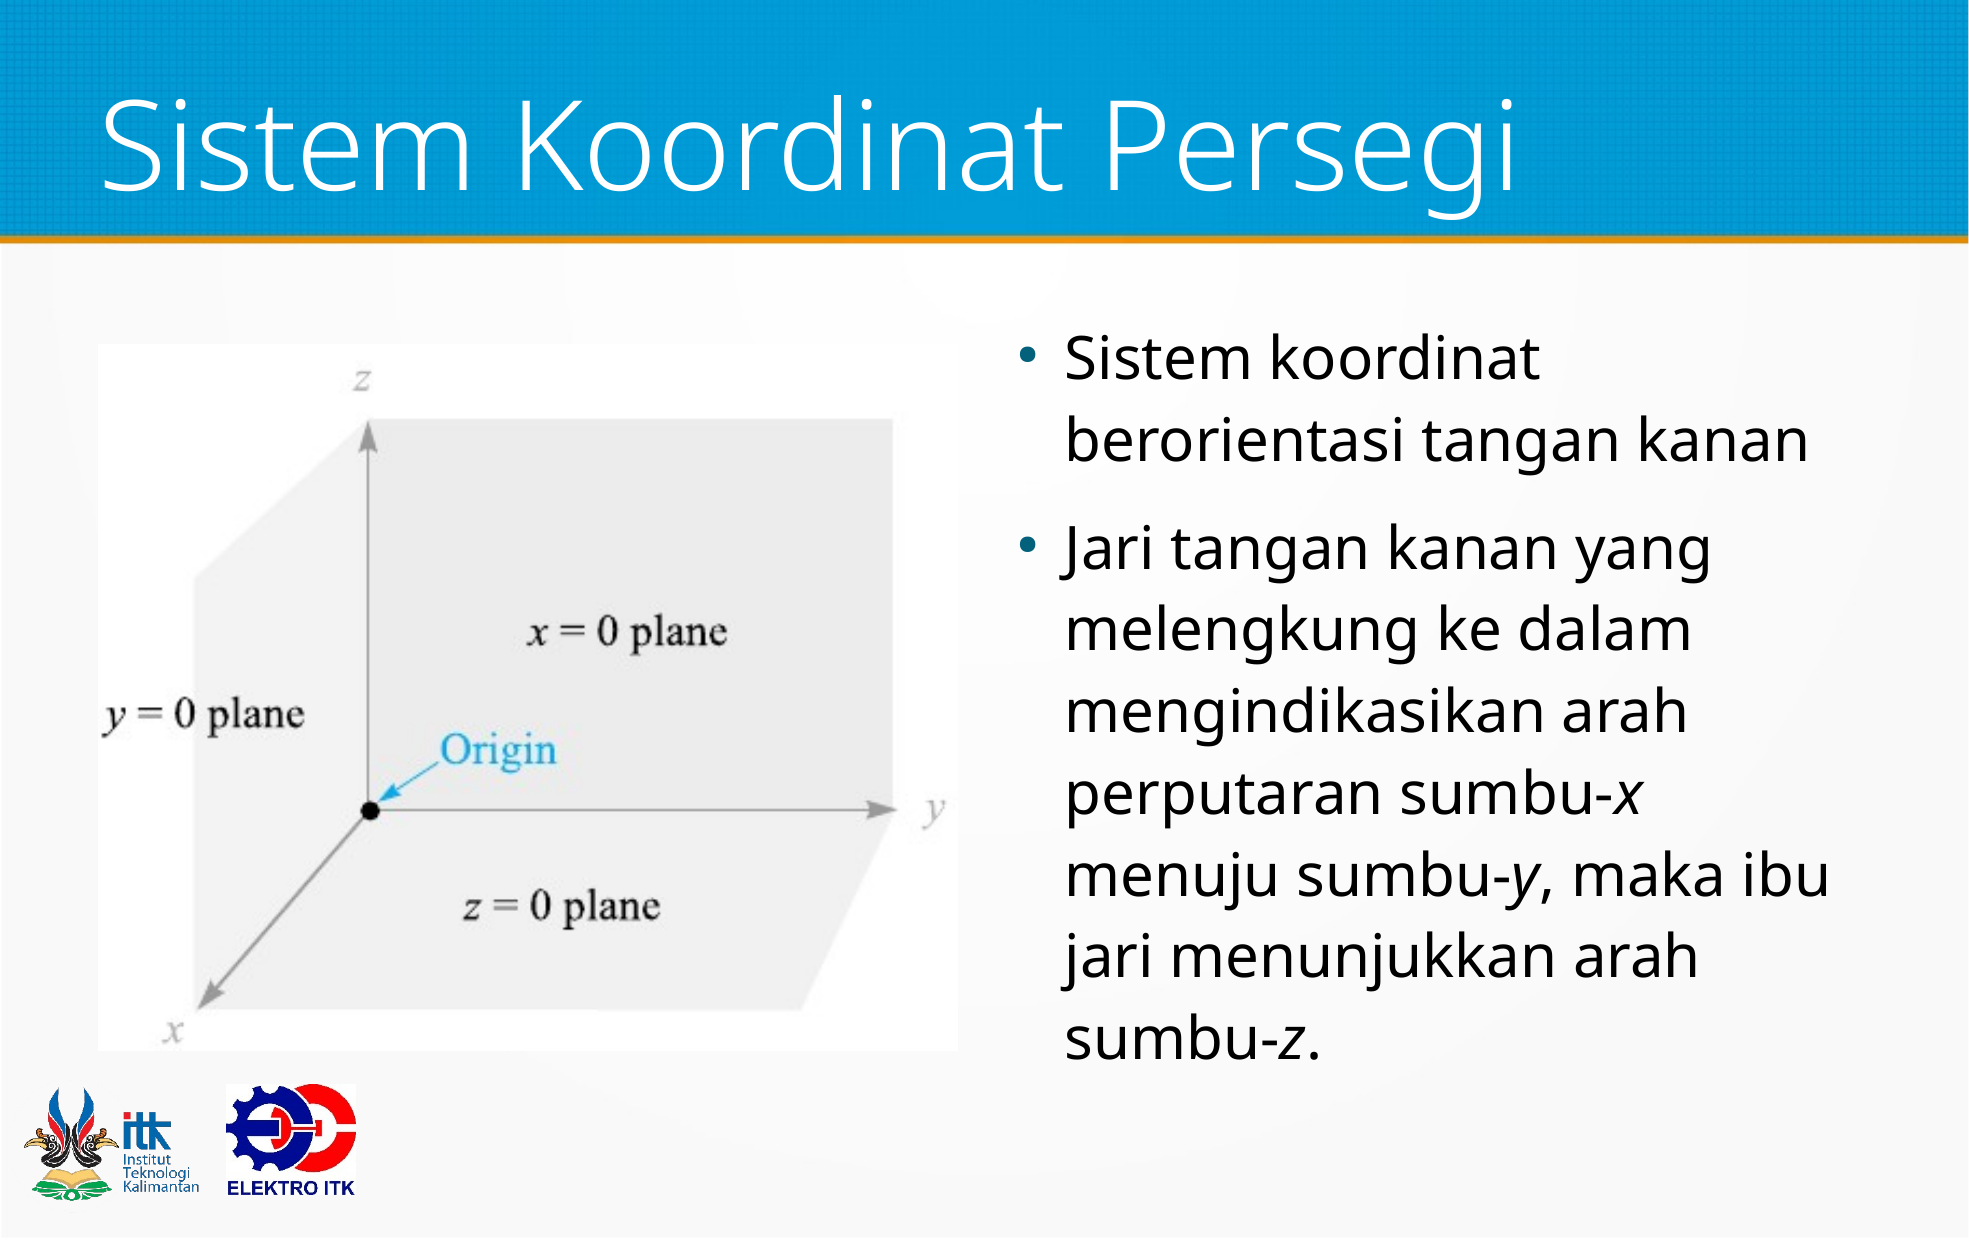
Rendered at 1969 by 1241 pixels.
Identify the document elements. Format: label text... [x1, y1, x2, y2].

list Sistem koordinat berorientasi tangan kanan Jari tangan kanan yang melengkung ke dalam mengindikasikan arah perputaran sumbu-x menuju sumbu-y, maka ibu jari menunjukkan arah sumbu-z. [1001, 315, 1861, 1081]
title Sistem Koordinat Persegi [98, 19, 1870, 227]
picture [0, 233, 1969, 1241]
